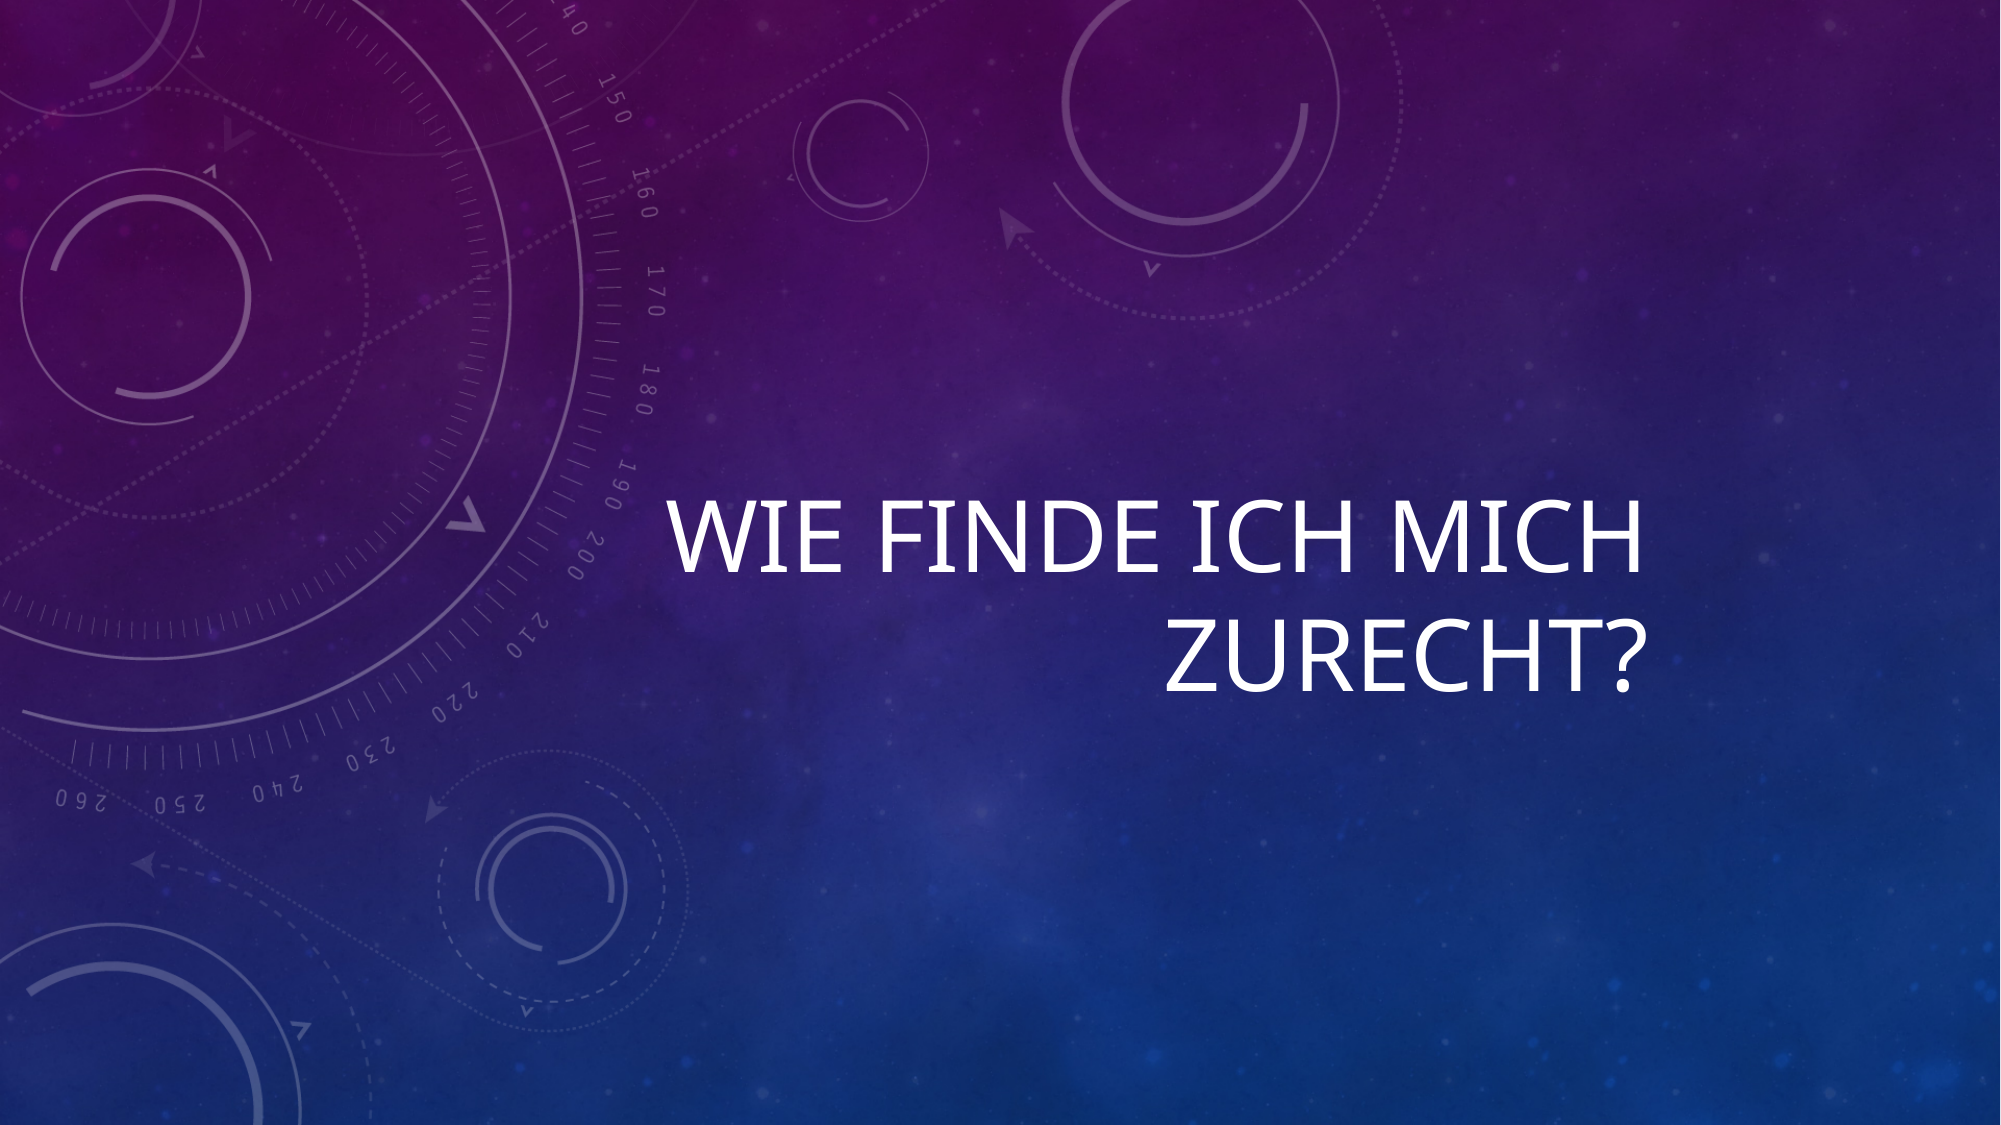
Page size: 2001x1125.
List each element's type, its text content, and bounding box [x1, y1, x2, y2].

picture [0, 0, 2001, 1125]
title Wie finde ich mich zurecht? [650, 322, 1831, 720]
